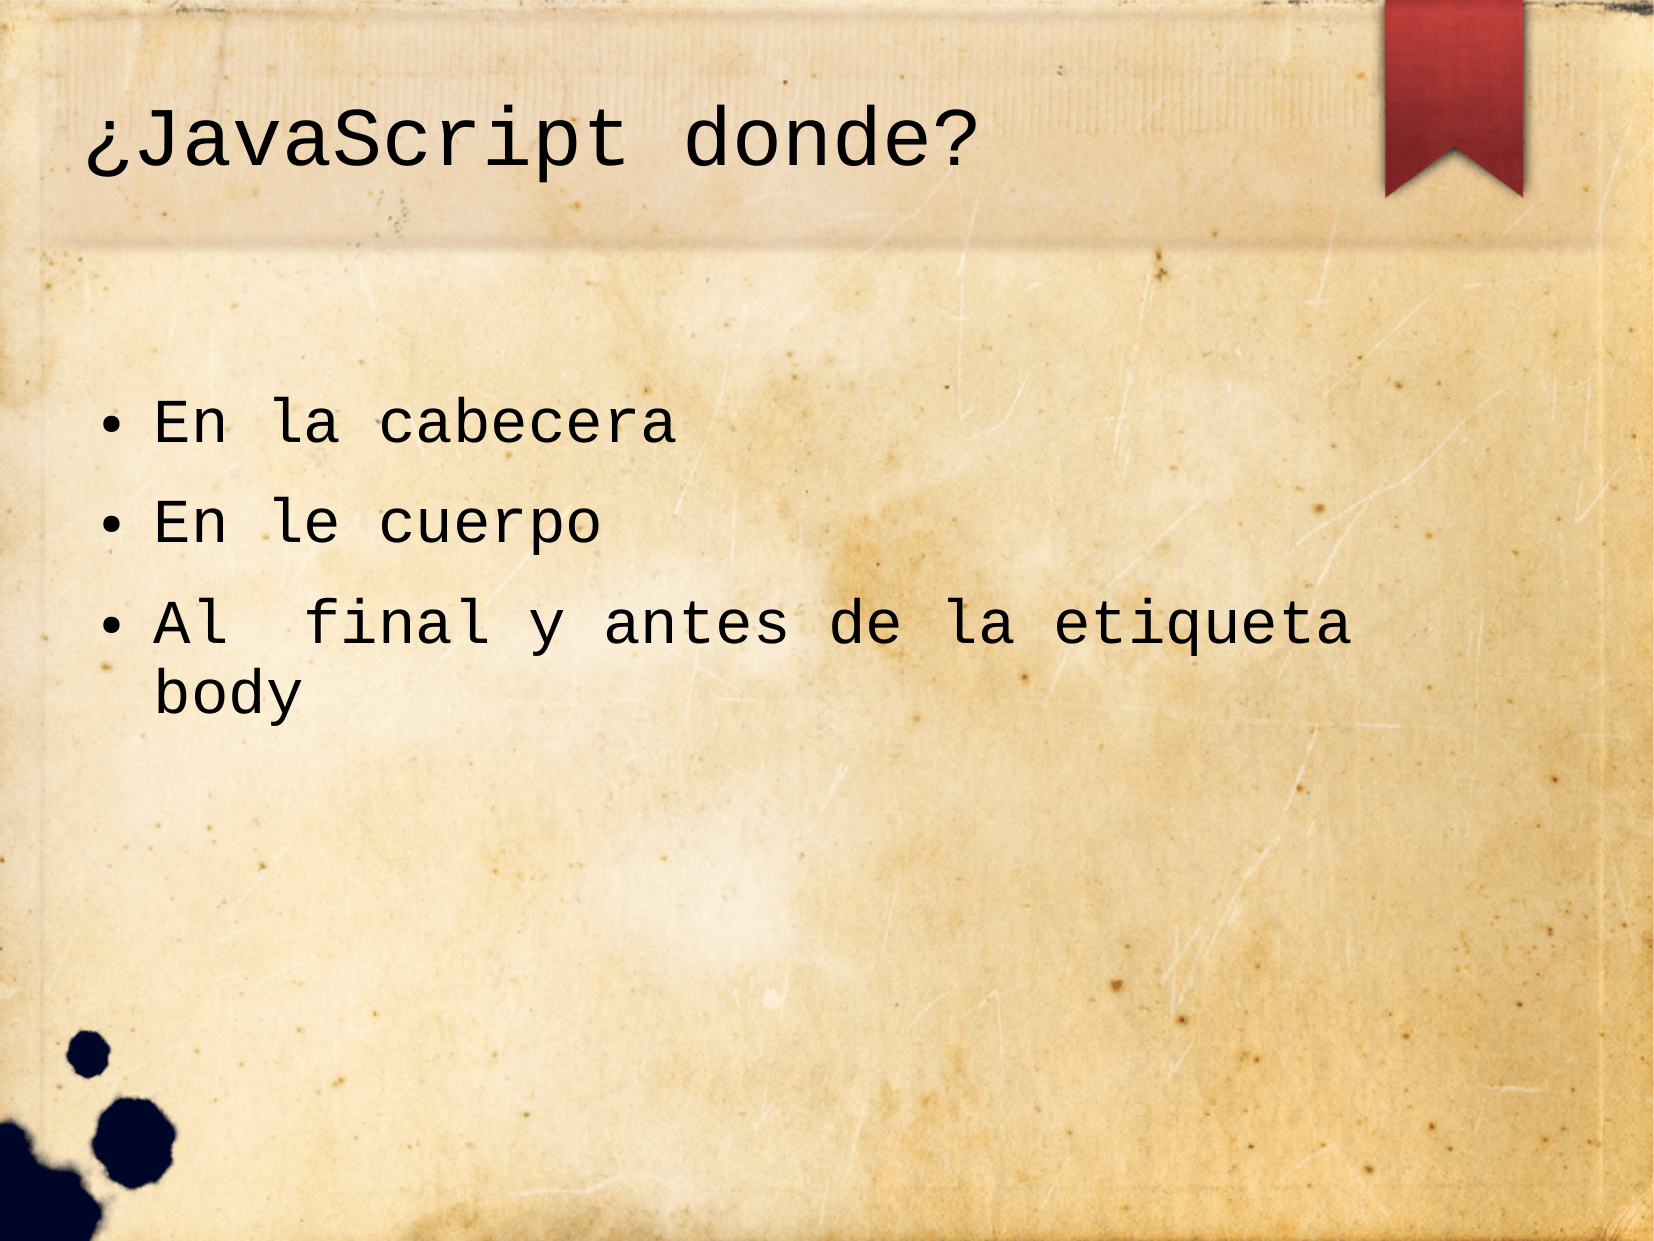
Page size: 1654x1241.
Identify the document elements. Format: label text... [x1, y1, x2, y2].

list En la cabecera En le cuerpo Al final y antes de la etiqueta body [82, 290, 1538, 1010]
title ¿JavaScript donde? [82, 49, 1347, 237]
picture [0, 0, 1654, 1241]
